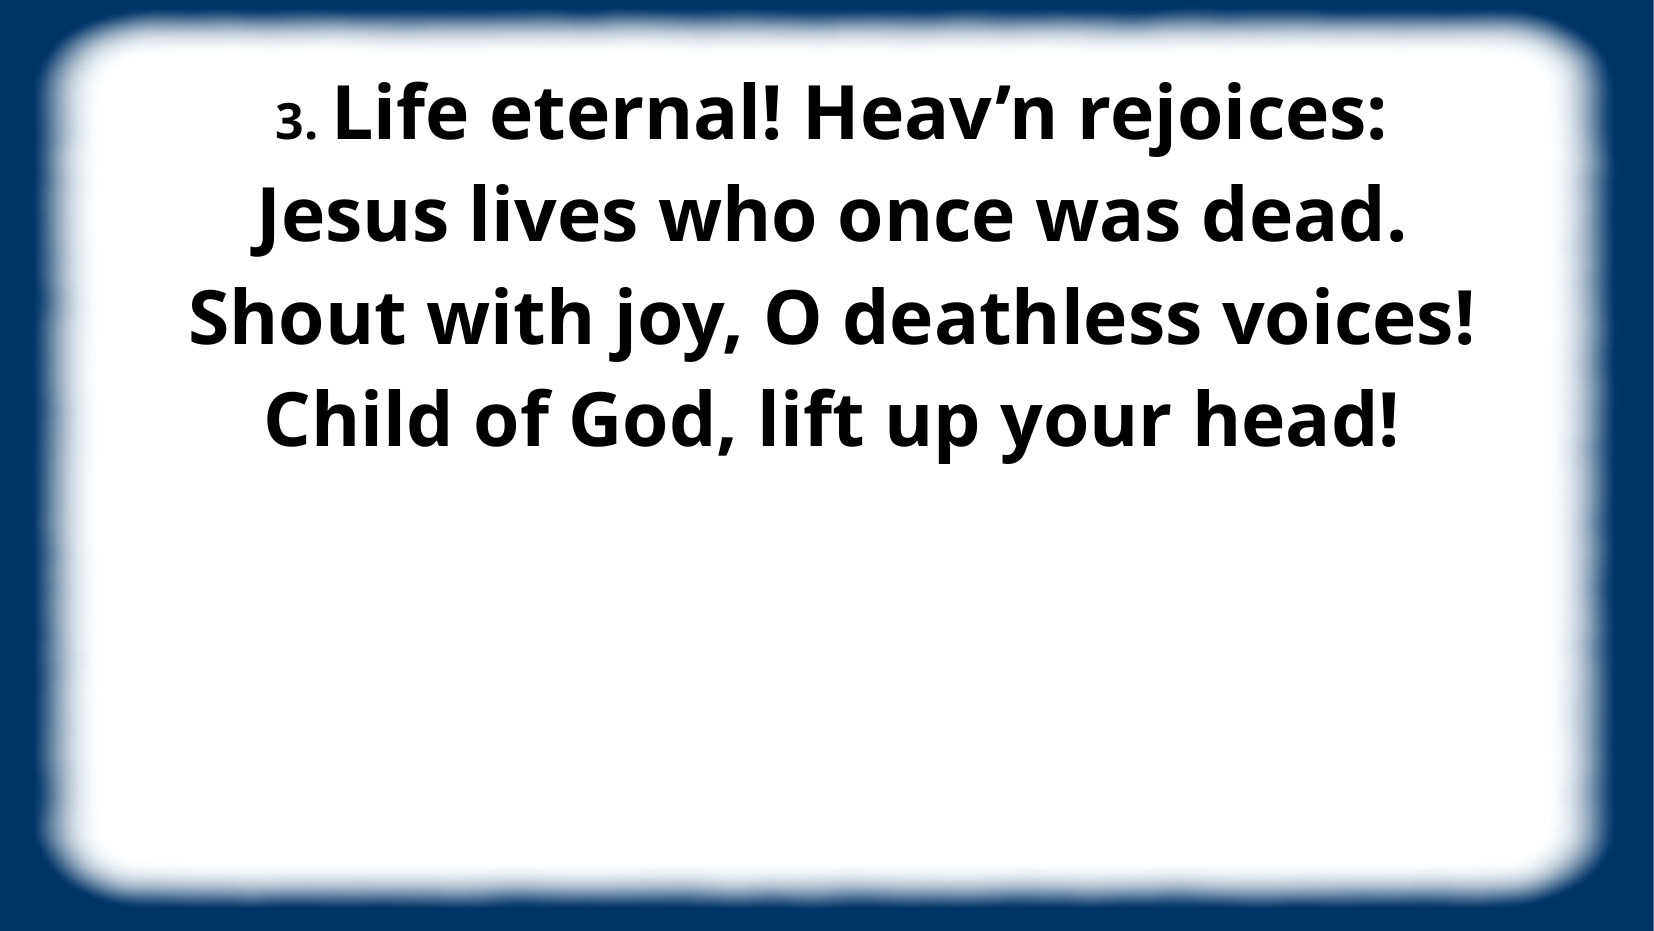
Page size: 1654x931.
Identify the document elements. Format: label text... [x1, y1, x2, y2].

picture [0, 0, 1654, 931]
text_box 3. Life eternal! Heav’n rejoices: Jesus lives who once was dead. Shout with joy, O deathless voices! Child of God, lift up your head! [105, 51, 1561, 471]
